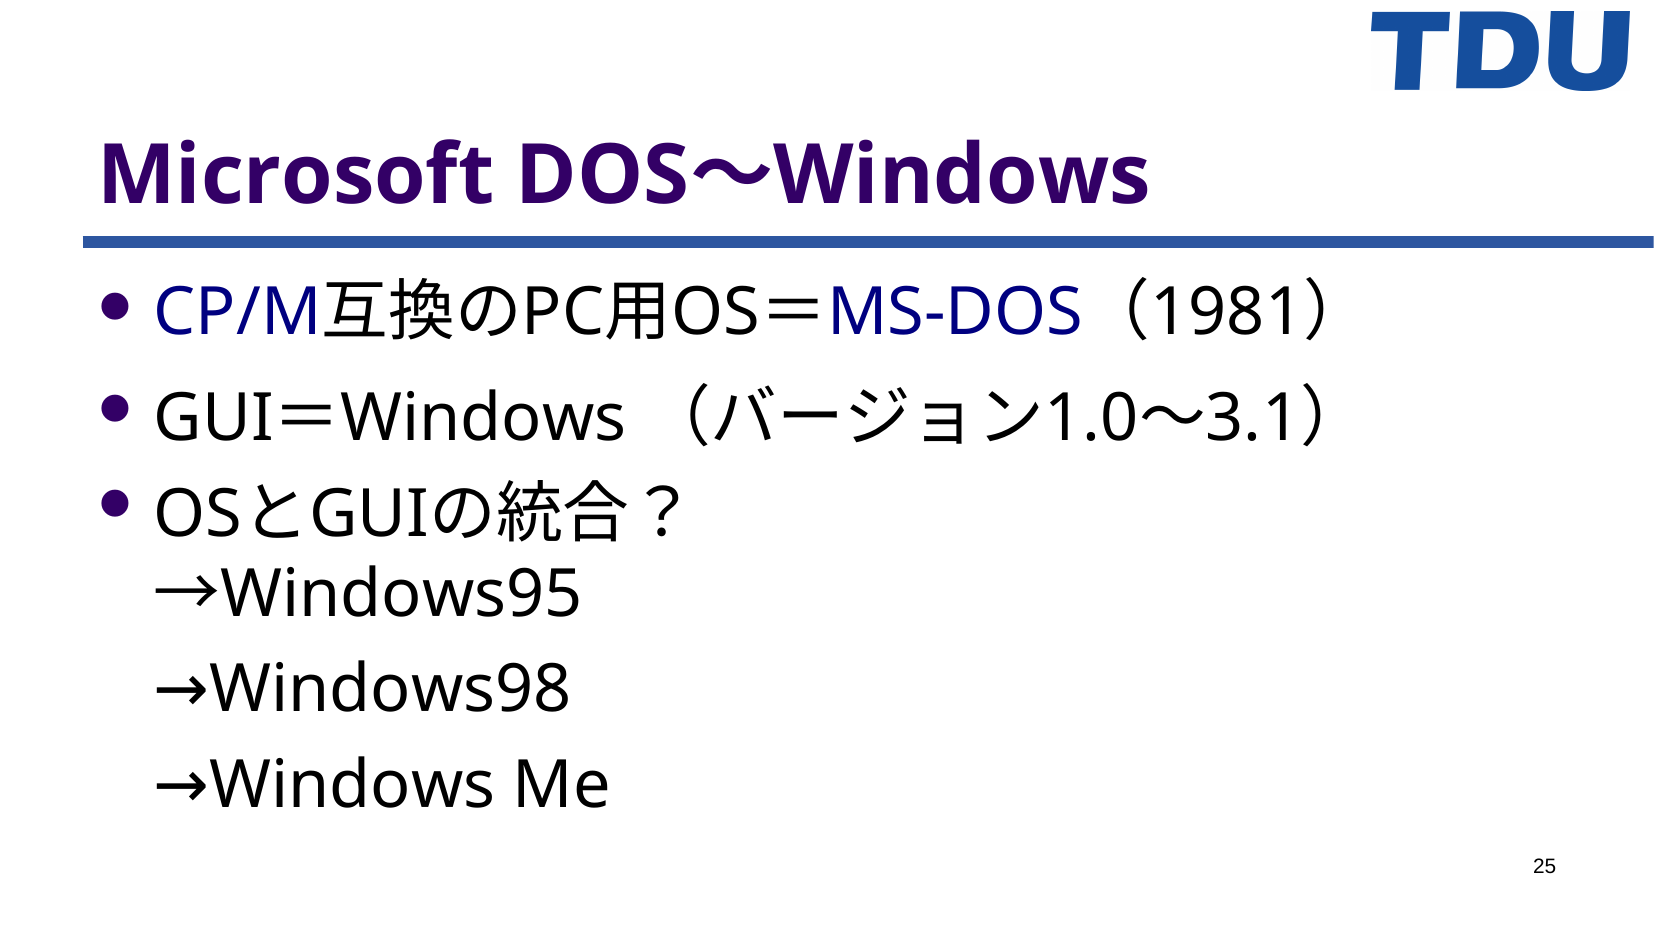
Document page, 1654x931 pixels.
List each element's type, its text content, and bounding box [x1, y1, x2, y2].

list CP/M互換のPC用OS＝MS-DOS（1981） GUI＝Windows （バージョン1.0～3.1） OSとGUIの統合？ →Windows95 →Windows98 →Windows Me [82, 259, 1571, 818]
picture [1371, 11, 1630, 91]
title Microsoft DOS～Windows [82, 51, 1571, 228]
